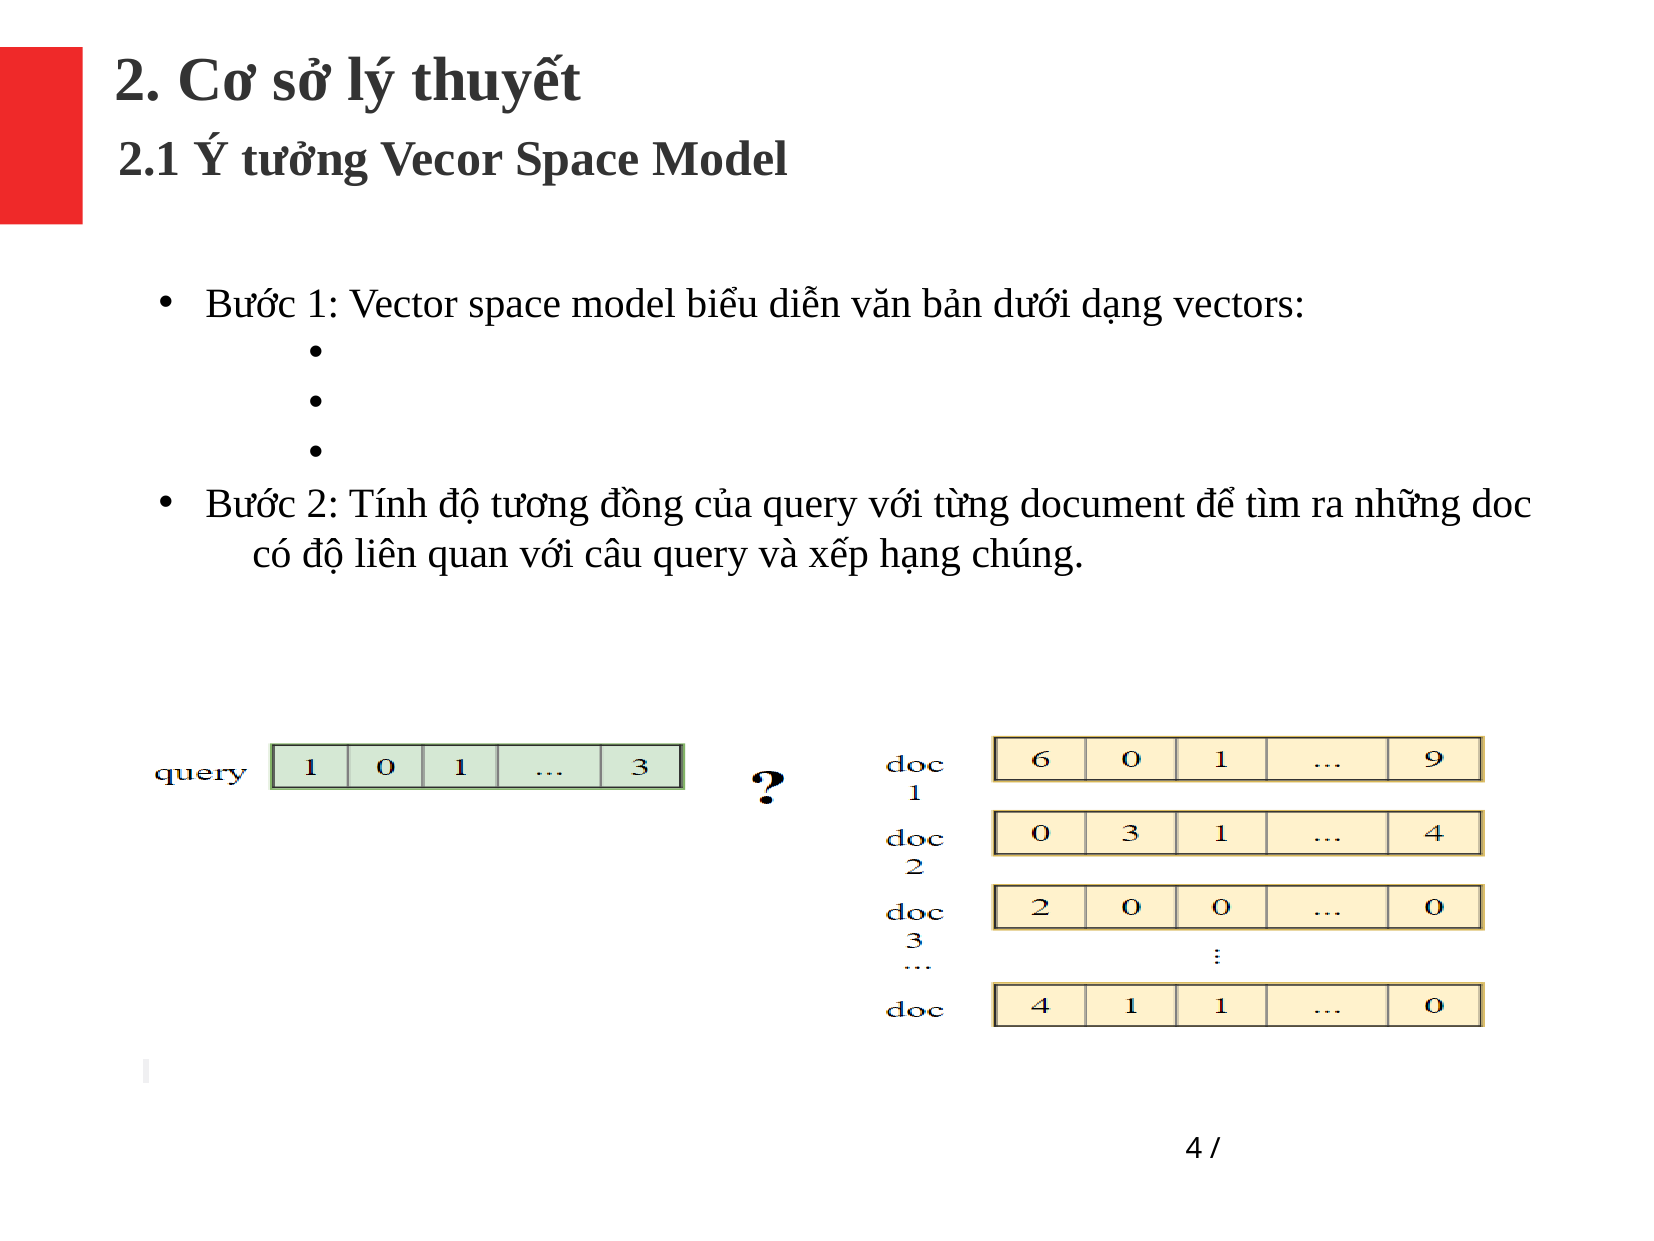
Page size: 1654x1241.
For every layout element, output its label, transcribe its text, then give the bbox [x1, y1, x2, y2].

text_box Bước 1: Vector space model biểu diễn văn bản dưới dạng vectors: Bước 2: Tính độ tương đồng của query với từng document để tìm ra những doc có độ liên quan với câu query và xếp hạng chúng. [143, 268, 1568, 602]
text_box 2.1 Ý tưởng Vecor Space Model [118, 125, 918, 212]
text_box / [1185, 1129, 1571, 1216]
text_box 2. Cơ sở lý thuyết [114, 37, 1568, 114]
picture [143, 722, 1568, 1083]
